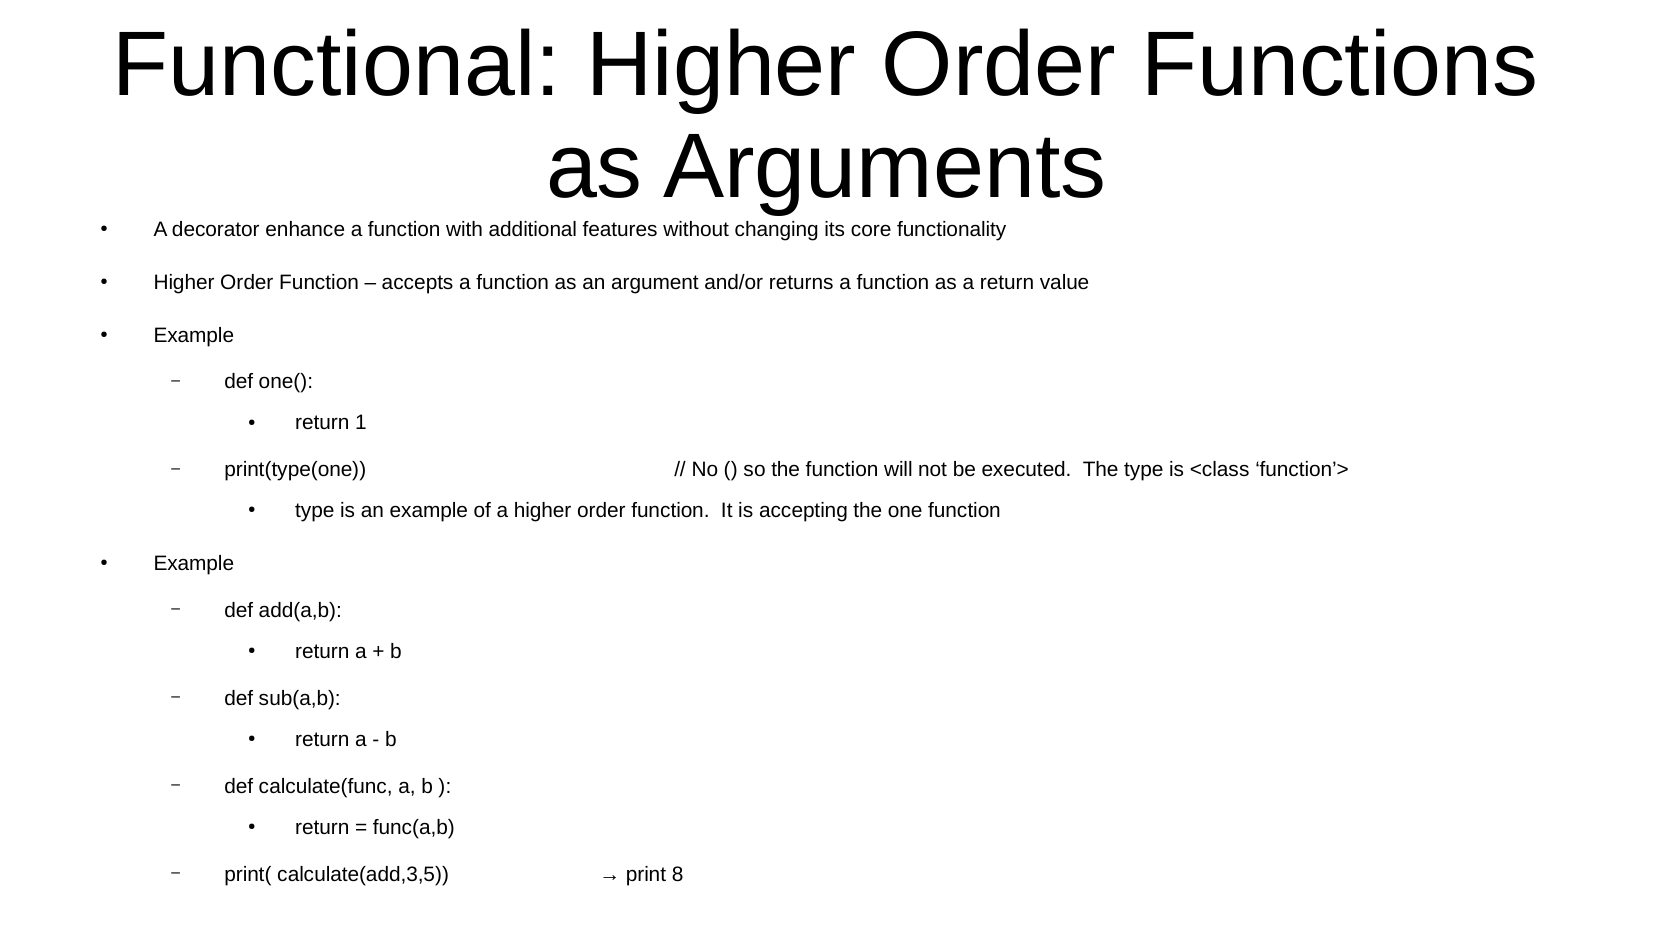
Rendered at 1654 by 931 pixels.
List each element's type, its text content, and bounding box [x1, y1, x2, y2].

list A decorator enhance a function with additional features without changing its core functionality Higher Order Function – accepts a function as an argument and/or returns a function as a return value Example def one(): return 1 print(type(one)) // No () so the function will not be executed. The type is <class ‘function’> type is an example of a higher order function. It is accepting the one function Example def add(a,b): return a + b def sub(a,b): return a - b def calculate(func, a, b ): return = func(a,b) print( calculate(add,3,5)) → print 8 [82, 217, 1636, 931]
title Functional: Higher Order Functions as Arguments [82, 12, 1571, 217]
